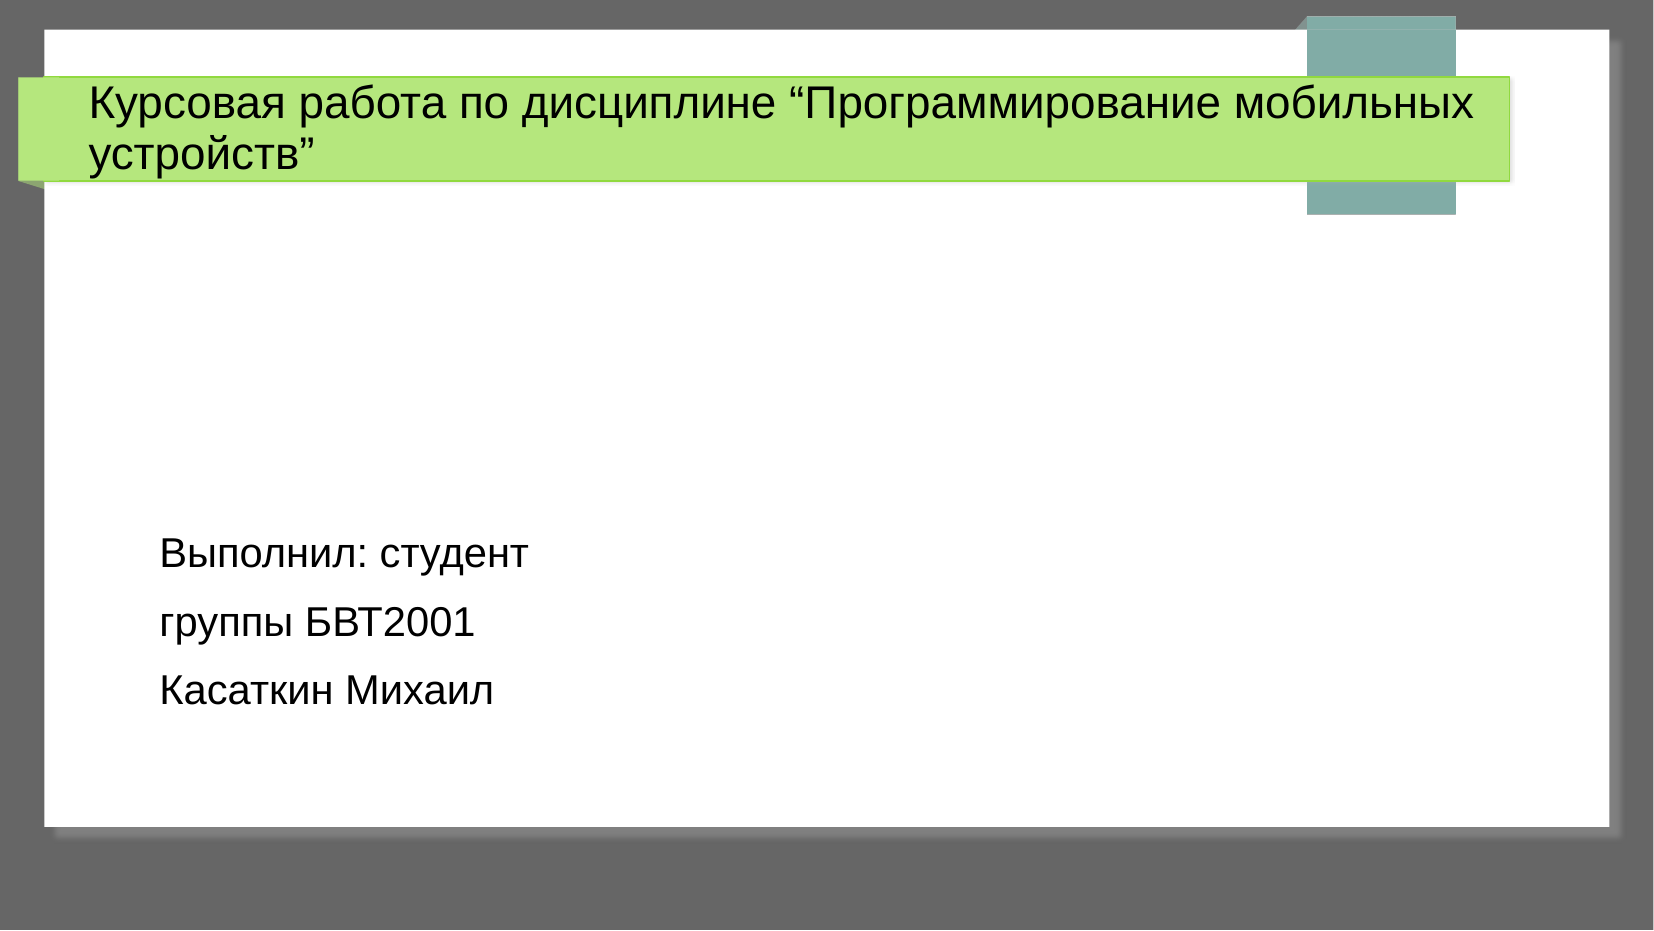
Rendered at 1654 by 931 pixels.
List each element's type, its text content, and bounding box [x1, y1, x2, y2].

title Курсовая работа по дисциплине “Программирование мобильных устройств” [88, 76, 1506, 231]
list Выполнил: студент группы БВТ2001 Касаткин Михаил [88, 529, 809, 812]
